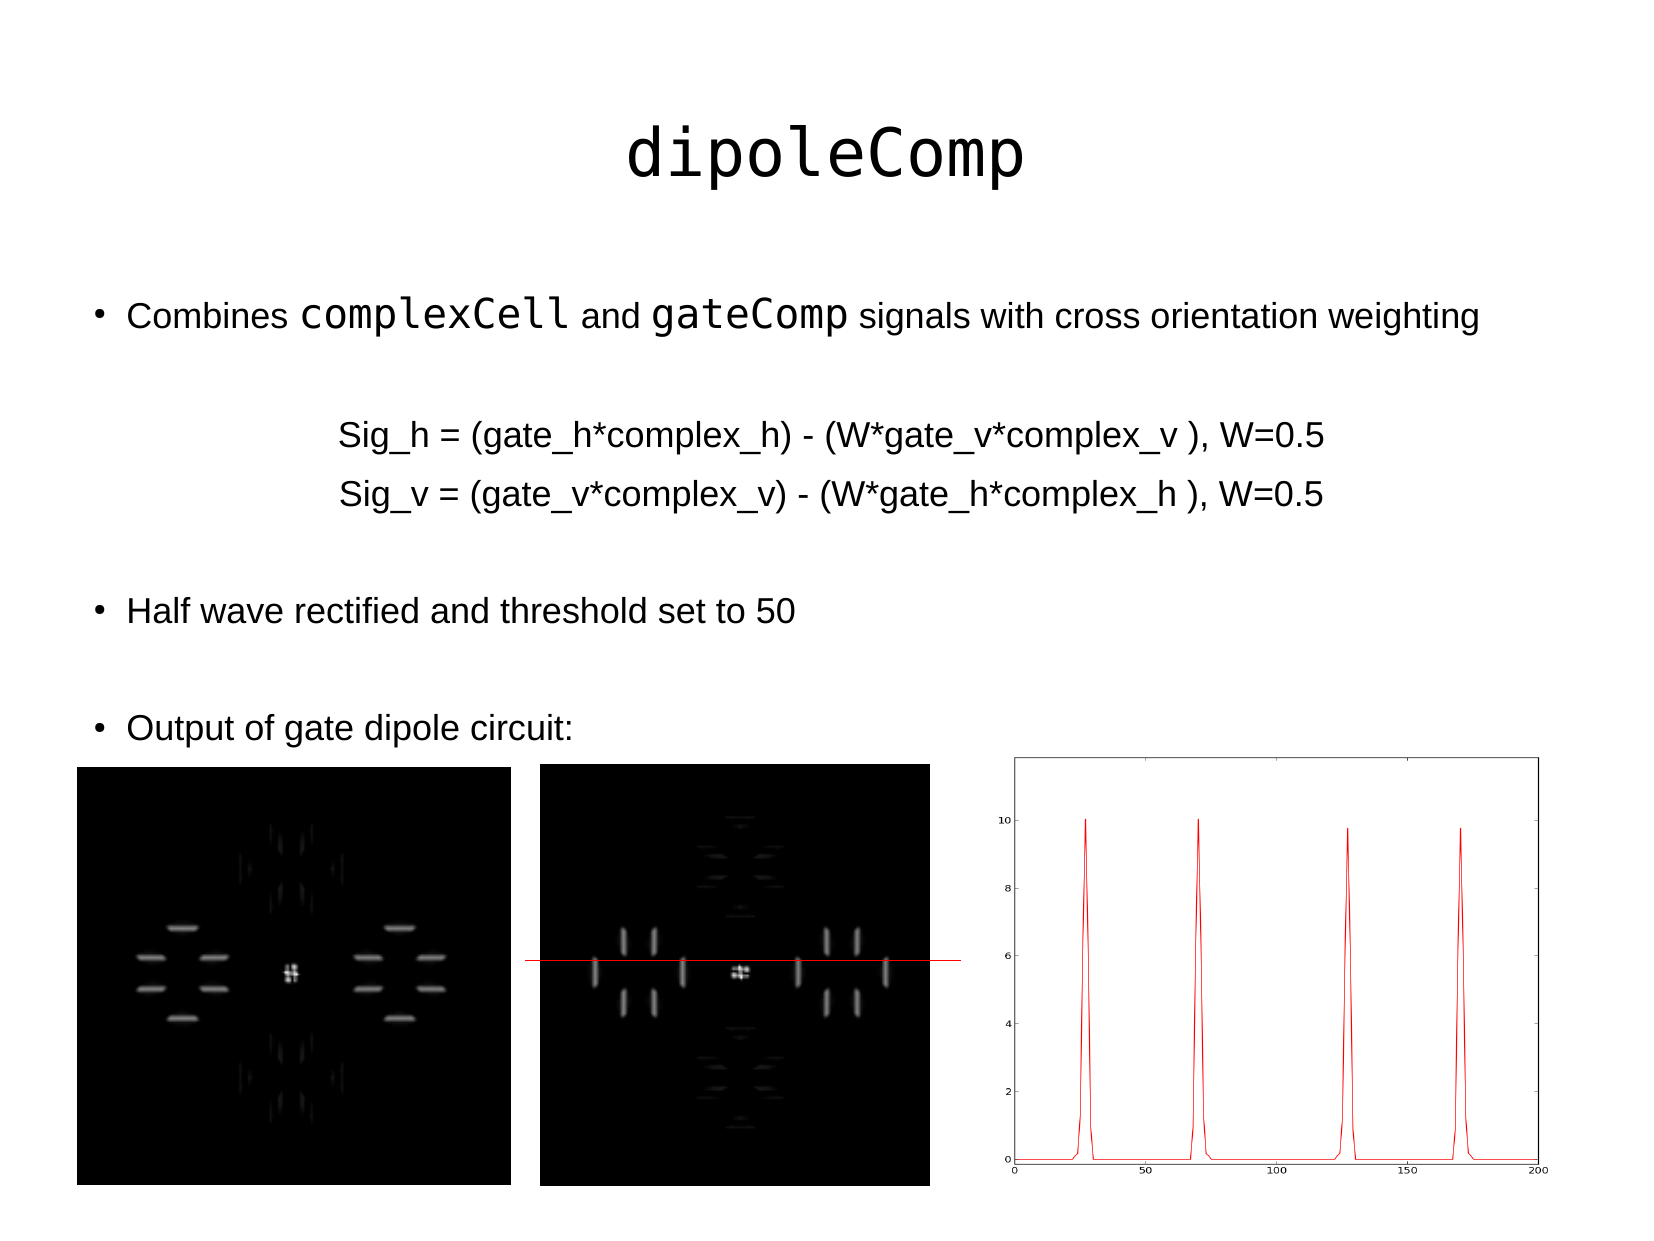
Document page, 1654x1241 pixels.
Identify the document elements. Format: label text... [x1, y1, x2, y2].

picture [540, 707, 1606, 1216]
title dipoleComp [82, 49, 1571, 257]
picture [77, 767, 511, 1186]
list Combines complexCell and gateComp signals with cross orientation weighting Sig_h = (gate_h*complex_h) - (W*gate_v*complex_v ), W=0.5 Sig_v = (gate_v*complex_v) - (W*gate_h*complex_h ), W=0.5 Half wave rectified and threshold set to 50 Output of gate dipole circuit: [82, 290, 1538, 751]
